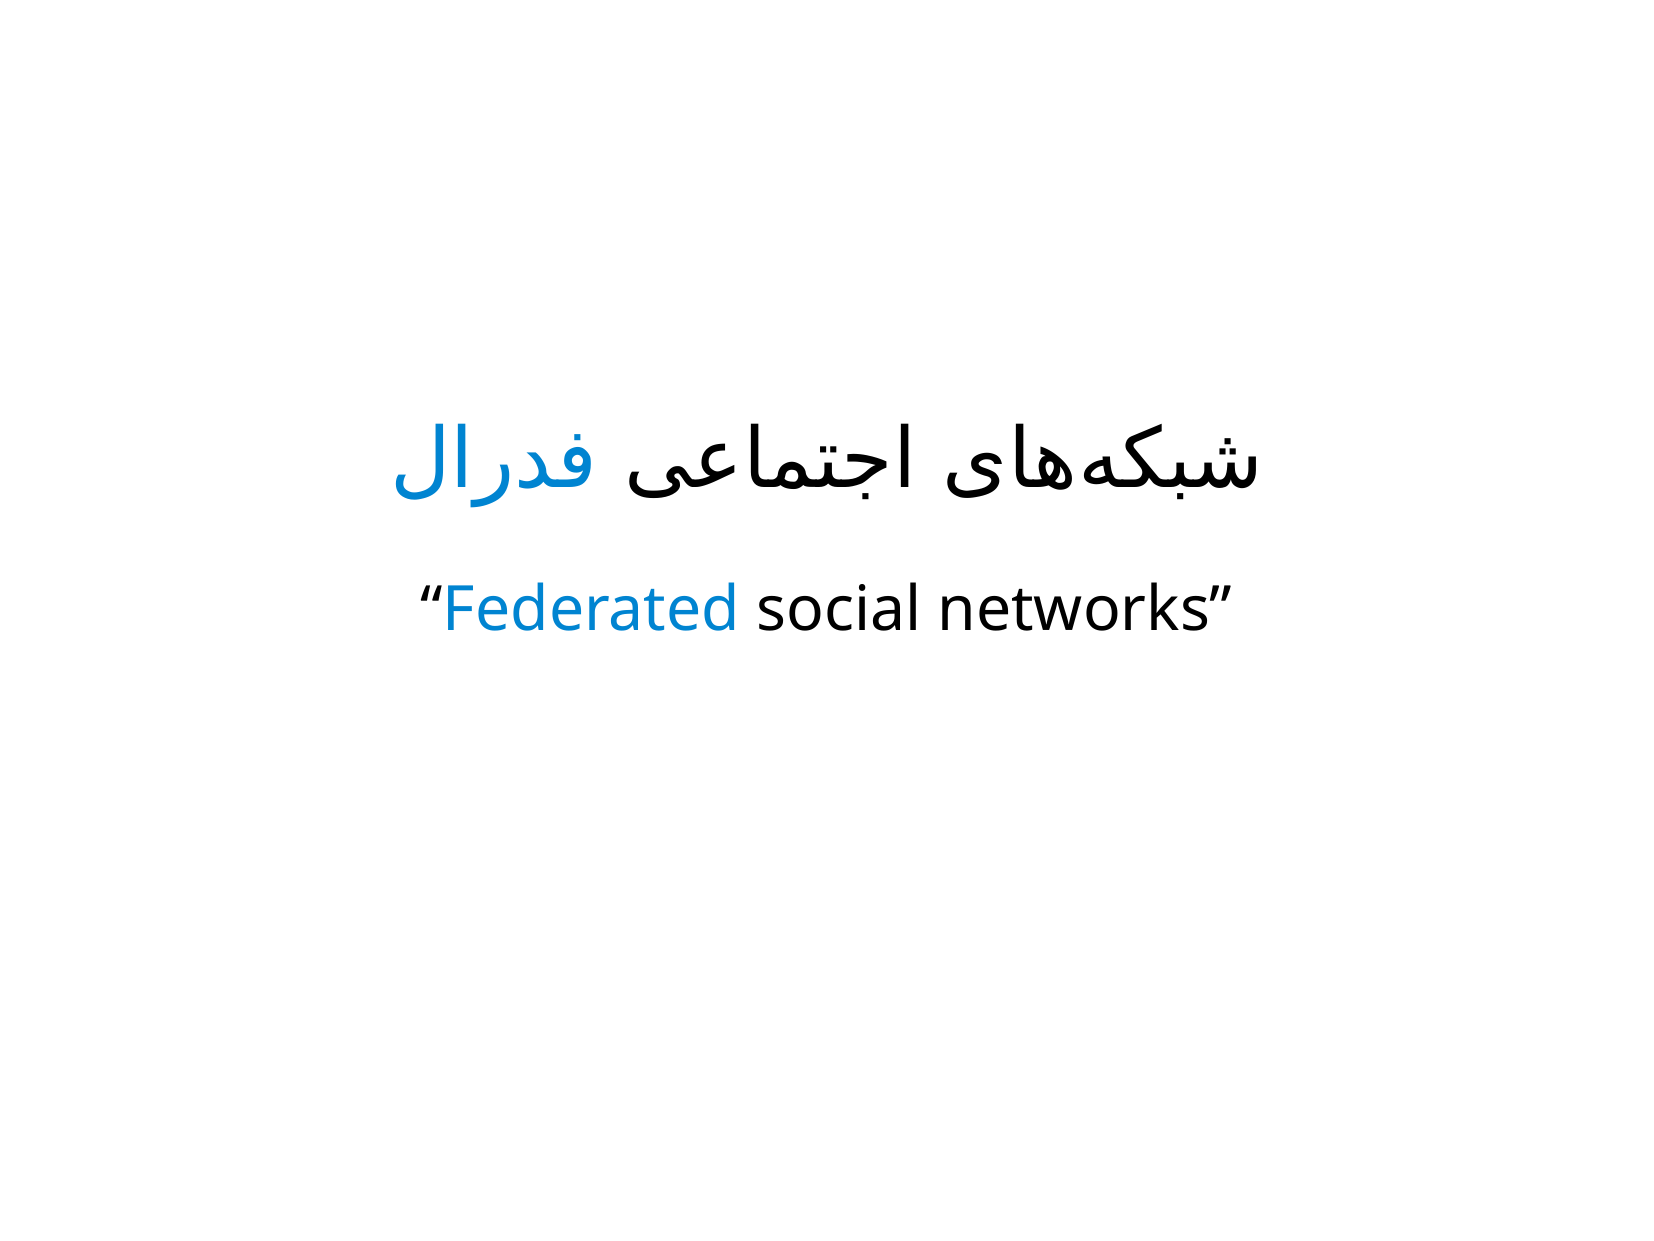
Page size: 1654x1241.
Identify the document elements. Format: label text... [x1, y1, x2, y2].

subtitle شبکه‌های اجتماعی فدرال “Federated social networks” [82, 49, 1571, 1010]
